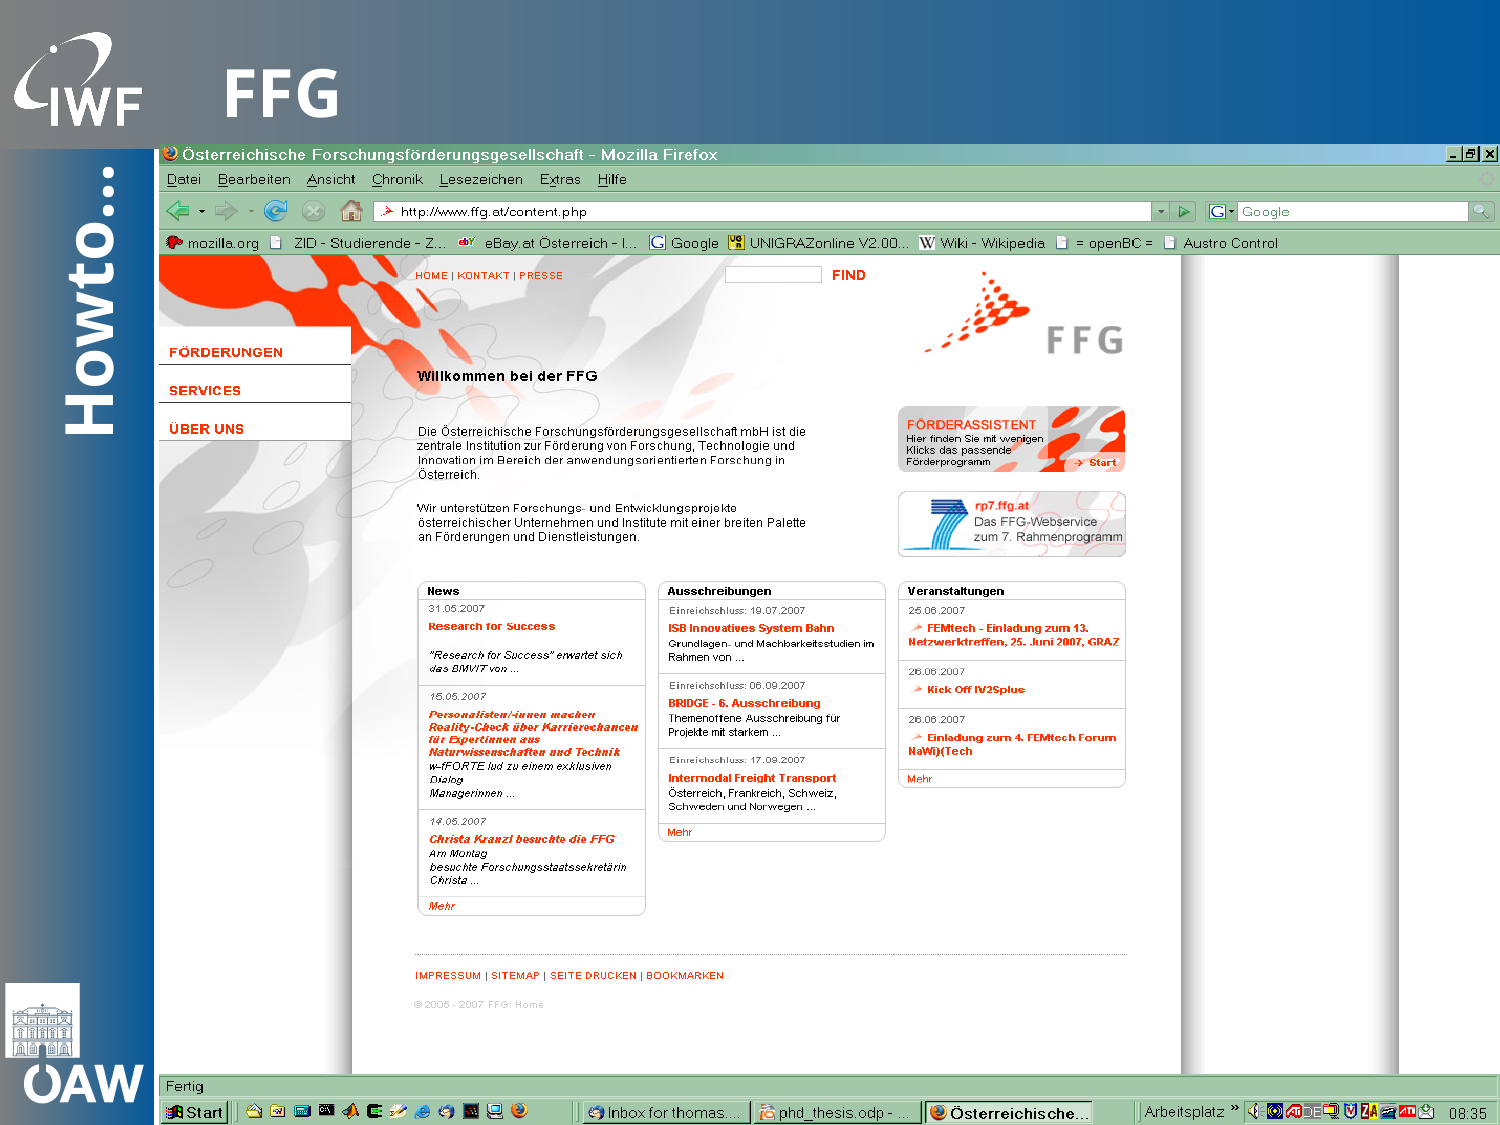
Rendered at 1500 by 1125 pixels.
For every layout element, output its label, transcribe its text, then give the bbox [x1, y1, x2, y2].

text_box Howto... [29, 148, 154, 959]
picture [5, 983, 154, 1105]
title FFG [206, 16, 1459, 144]
picture [159, 144, 1500, 1125]
picture [8, 32, 154, 132]
